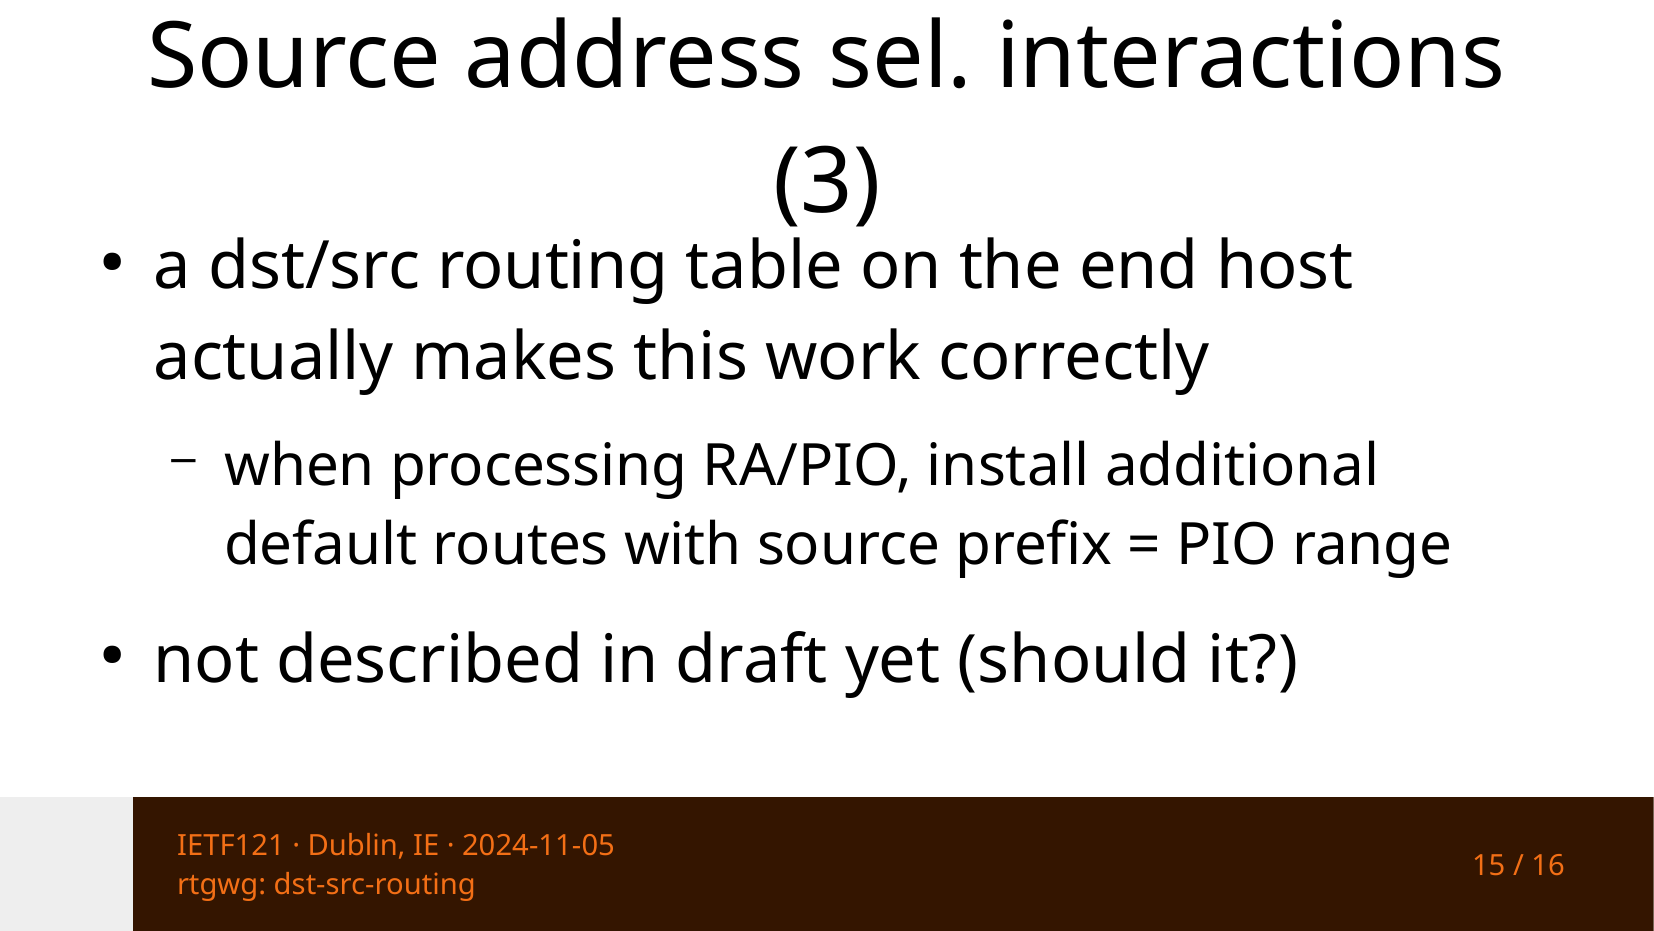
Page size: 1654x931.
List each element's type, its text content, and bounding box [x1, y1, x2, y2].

title Source address sel. interactions (3) [82, 37, 1571, 193]
list a dst/src routing table on the end host actually makes this work correctly when processing RA/PIO, install additional default routes with source prefix = PIO range not described in draft yet (should it?) [82, 217, 1571, 798]
